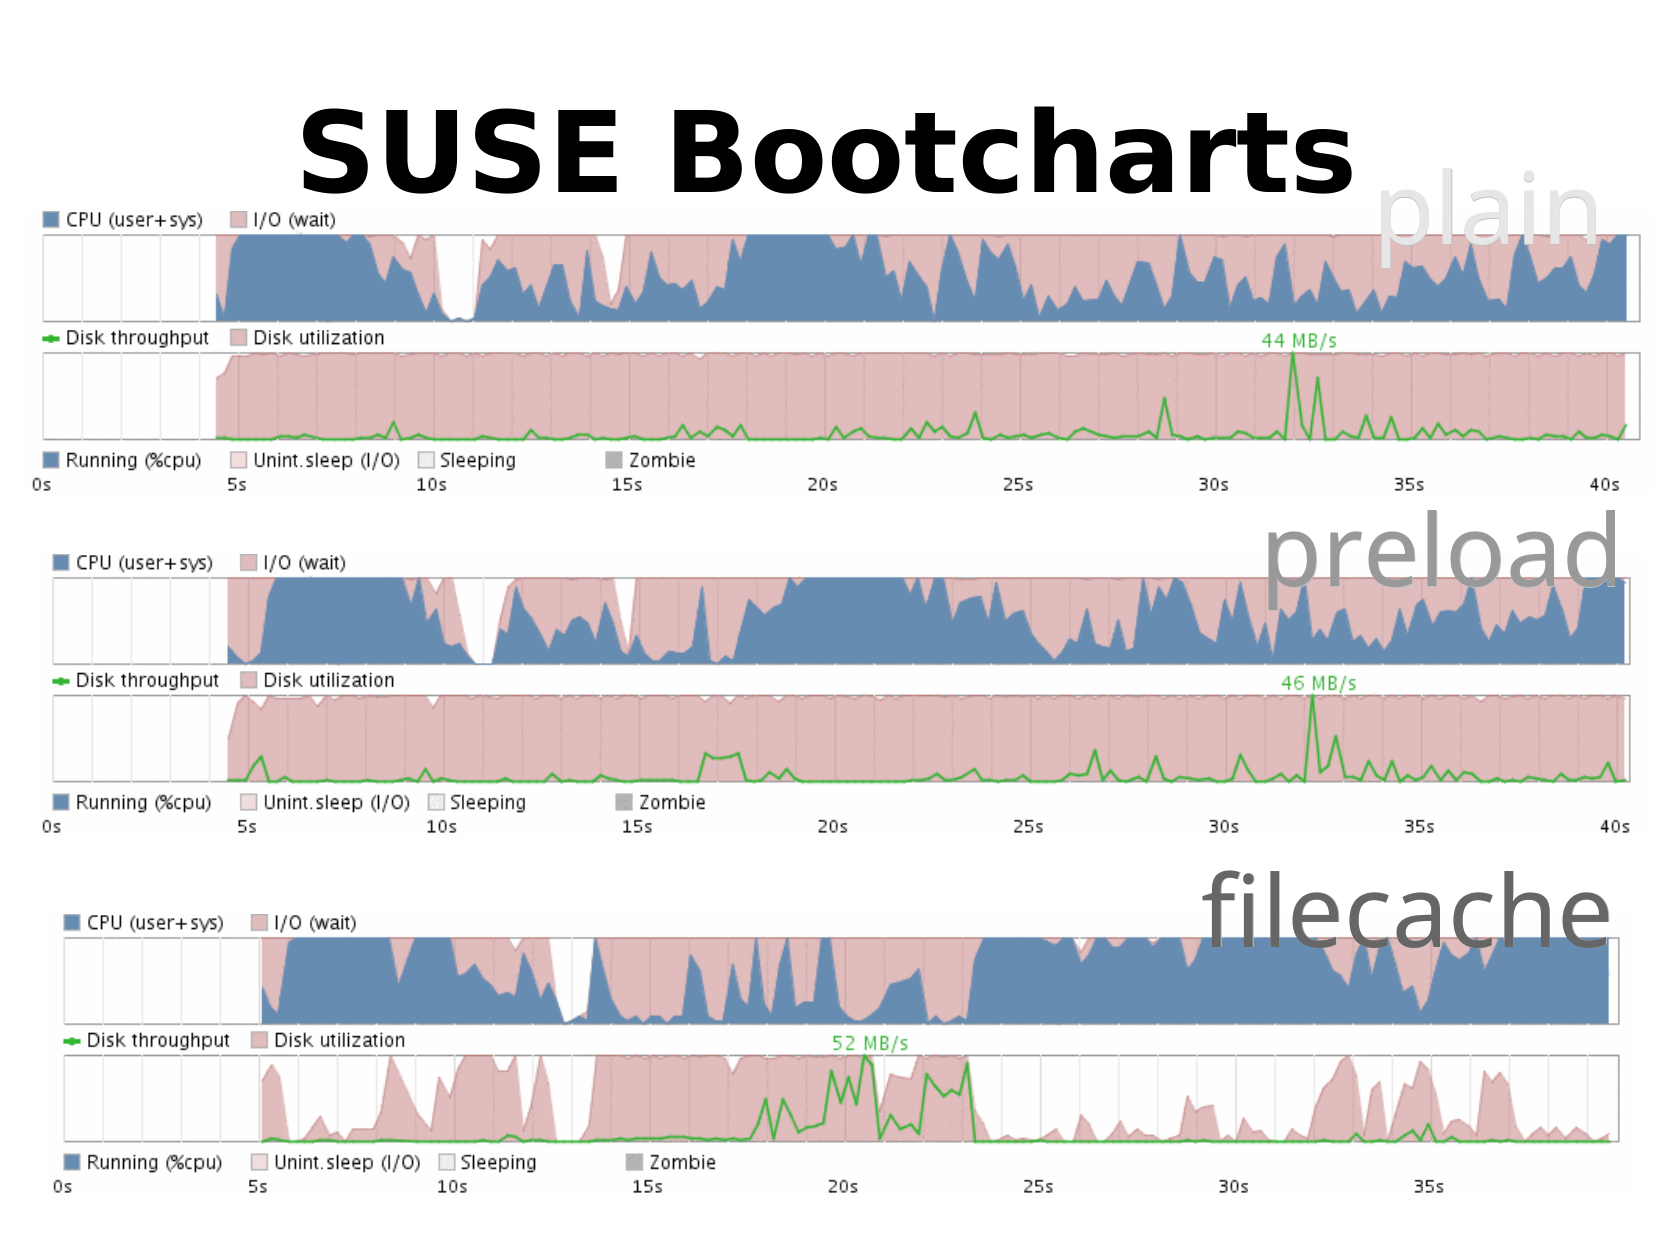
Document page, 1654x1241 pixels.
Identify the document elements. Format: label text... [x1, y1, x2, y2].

picture [27, 211, 1654, 494]
text_box preload [1246, 472, 1609, 609]
picture [48, 914, 1634, 1196]
title SUSE Bootcharts [82, 49, 1571, 211]
text_box filecache [1187, 832, 1609, 969]
picture [37, 554, 1645, 836]
text_box plain [1358, 130, 1605, 266]
